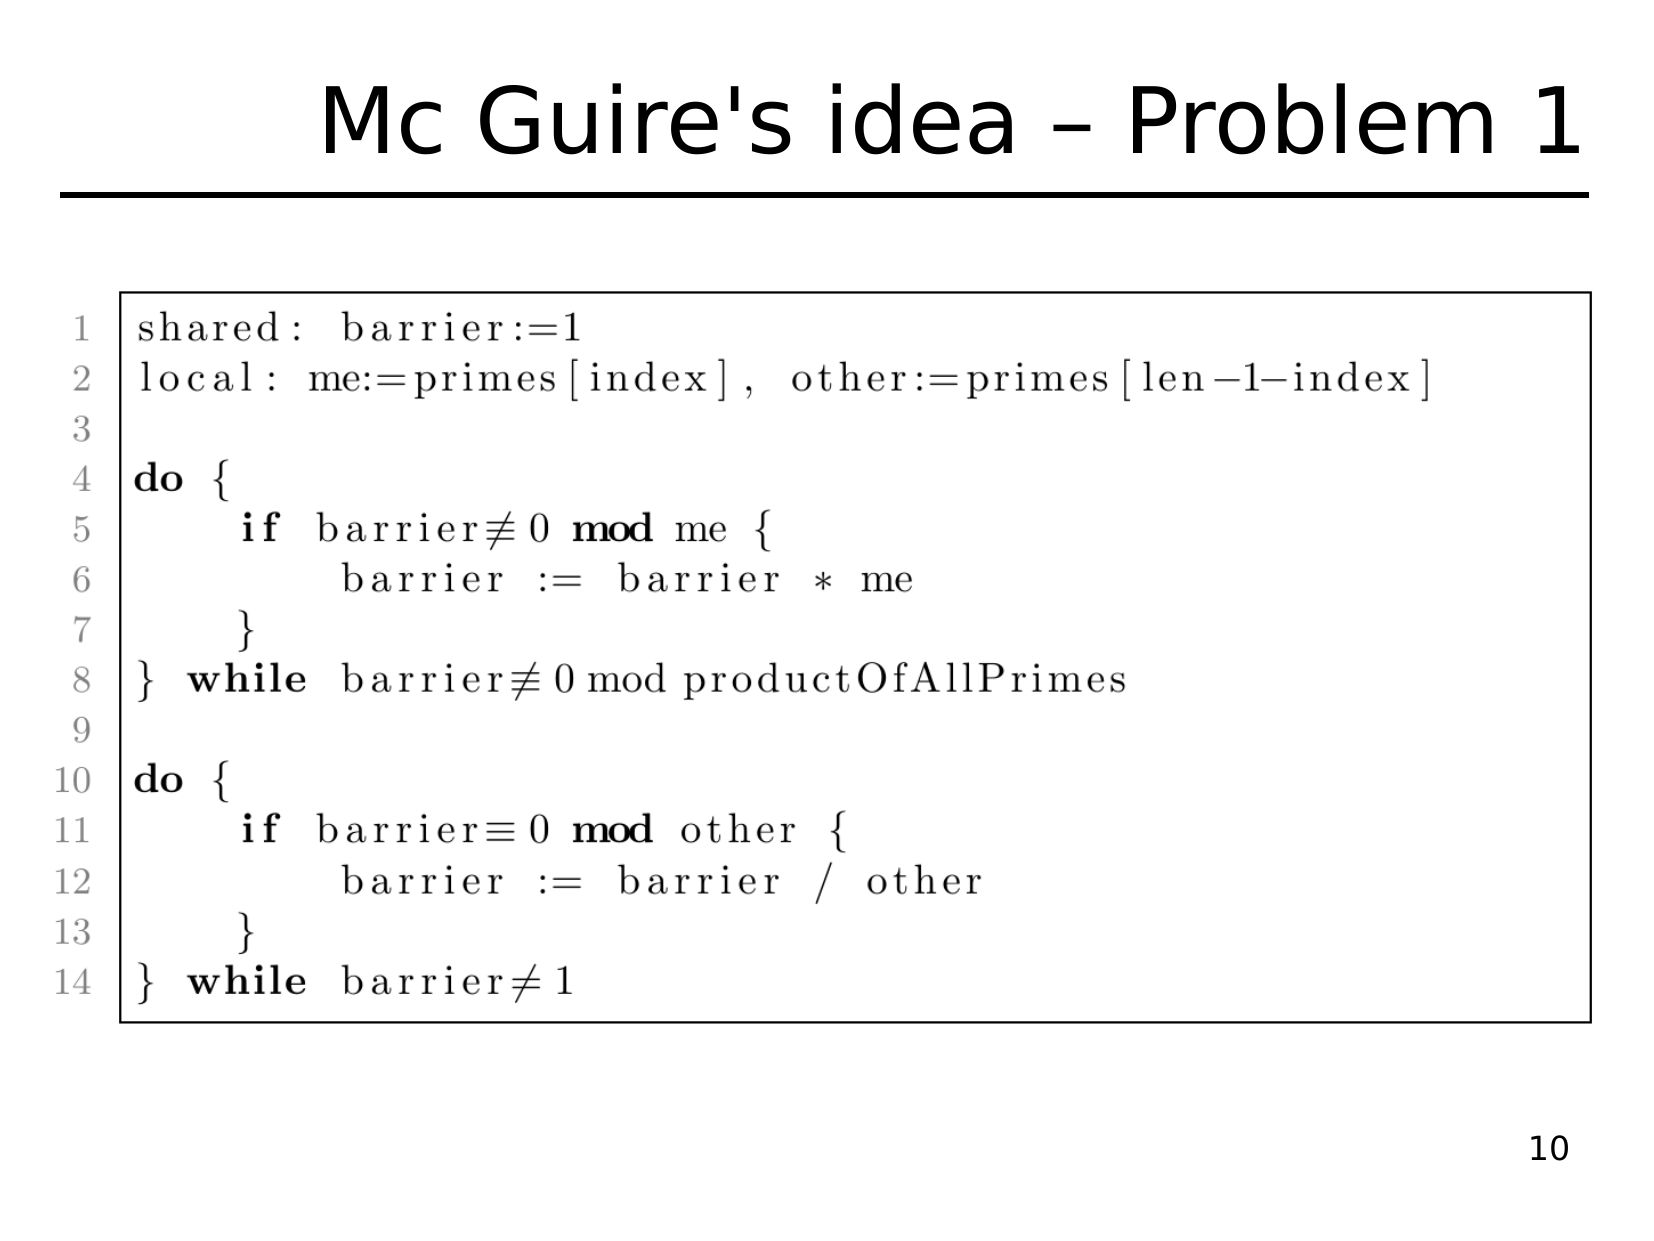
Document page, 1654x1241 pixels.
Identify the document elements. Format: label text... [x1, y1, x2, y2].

picture [53, 272, 1600, 1035]
title Mc Guire's idea – Problem 1 [101, 17, 1590, 226]
